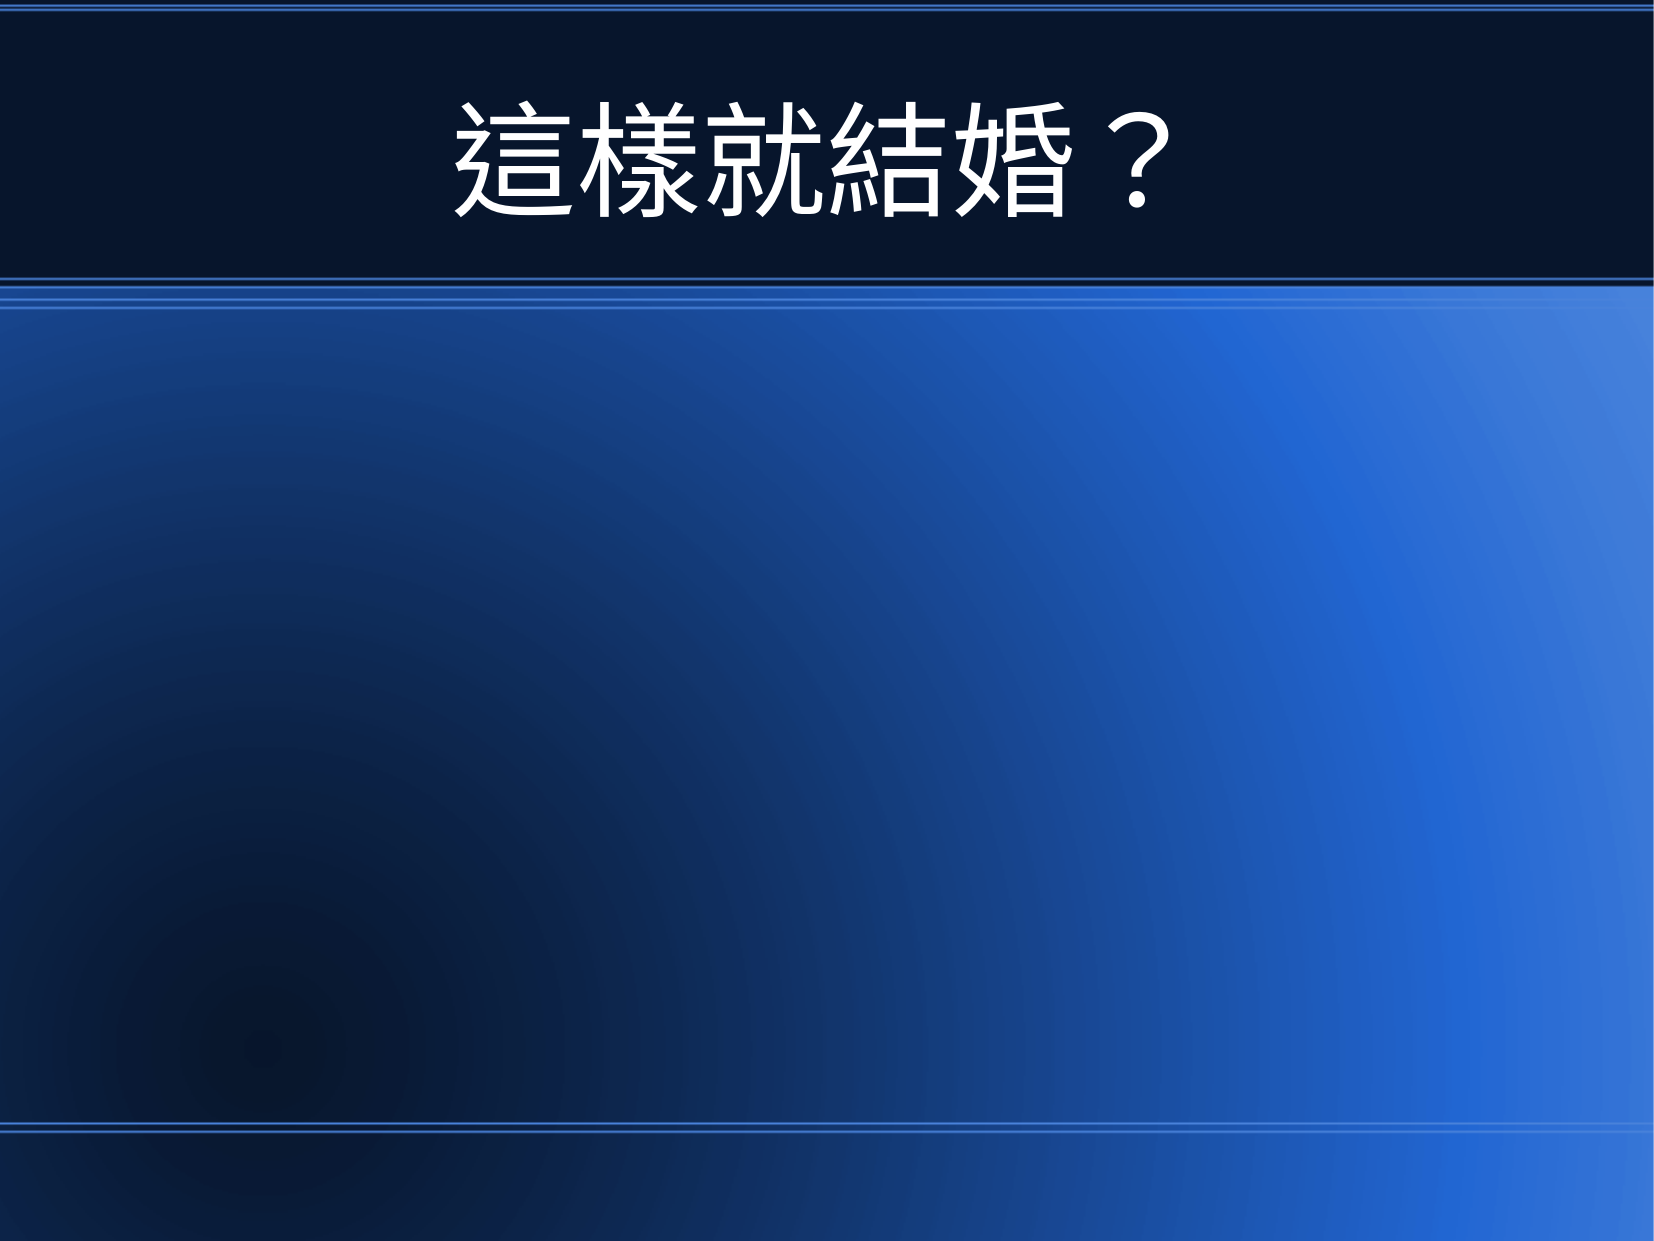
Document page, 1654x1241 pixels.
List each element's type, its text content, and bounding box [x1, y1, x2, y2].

picture [0, 0, 1654, 1241]
title 這樣就結婚？ [82, 49, 1571, 257]
